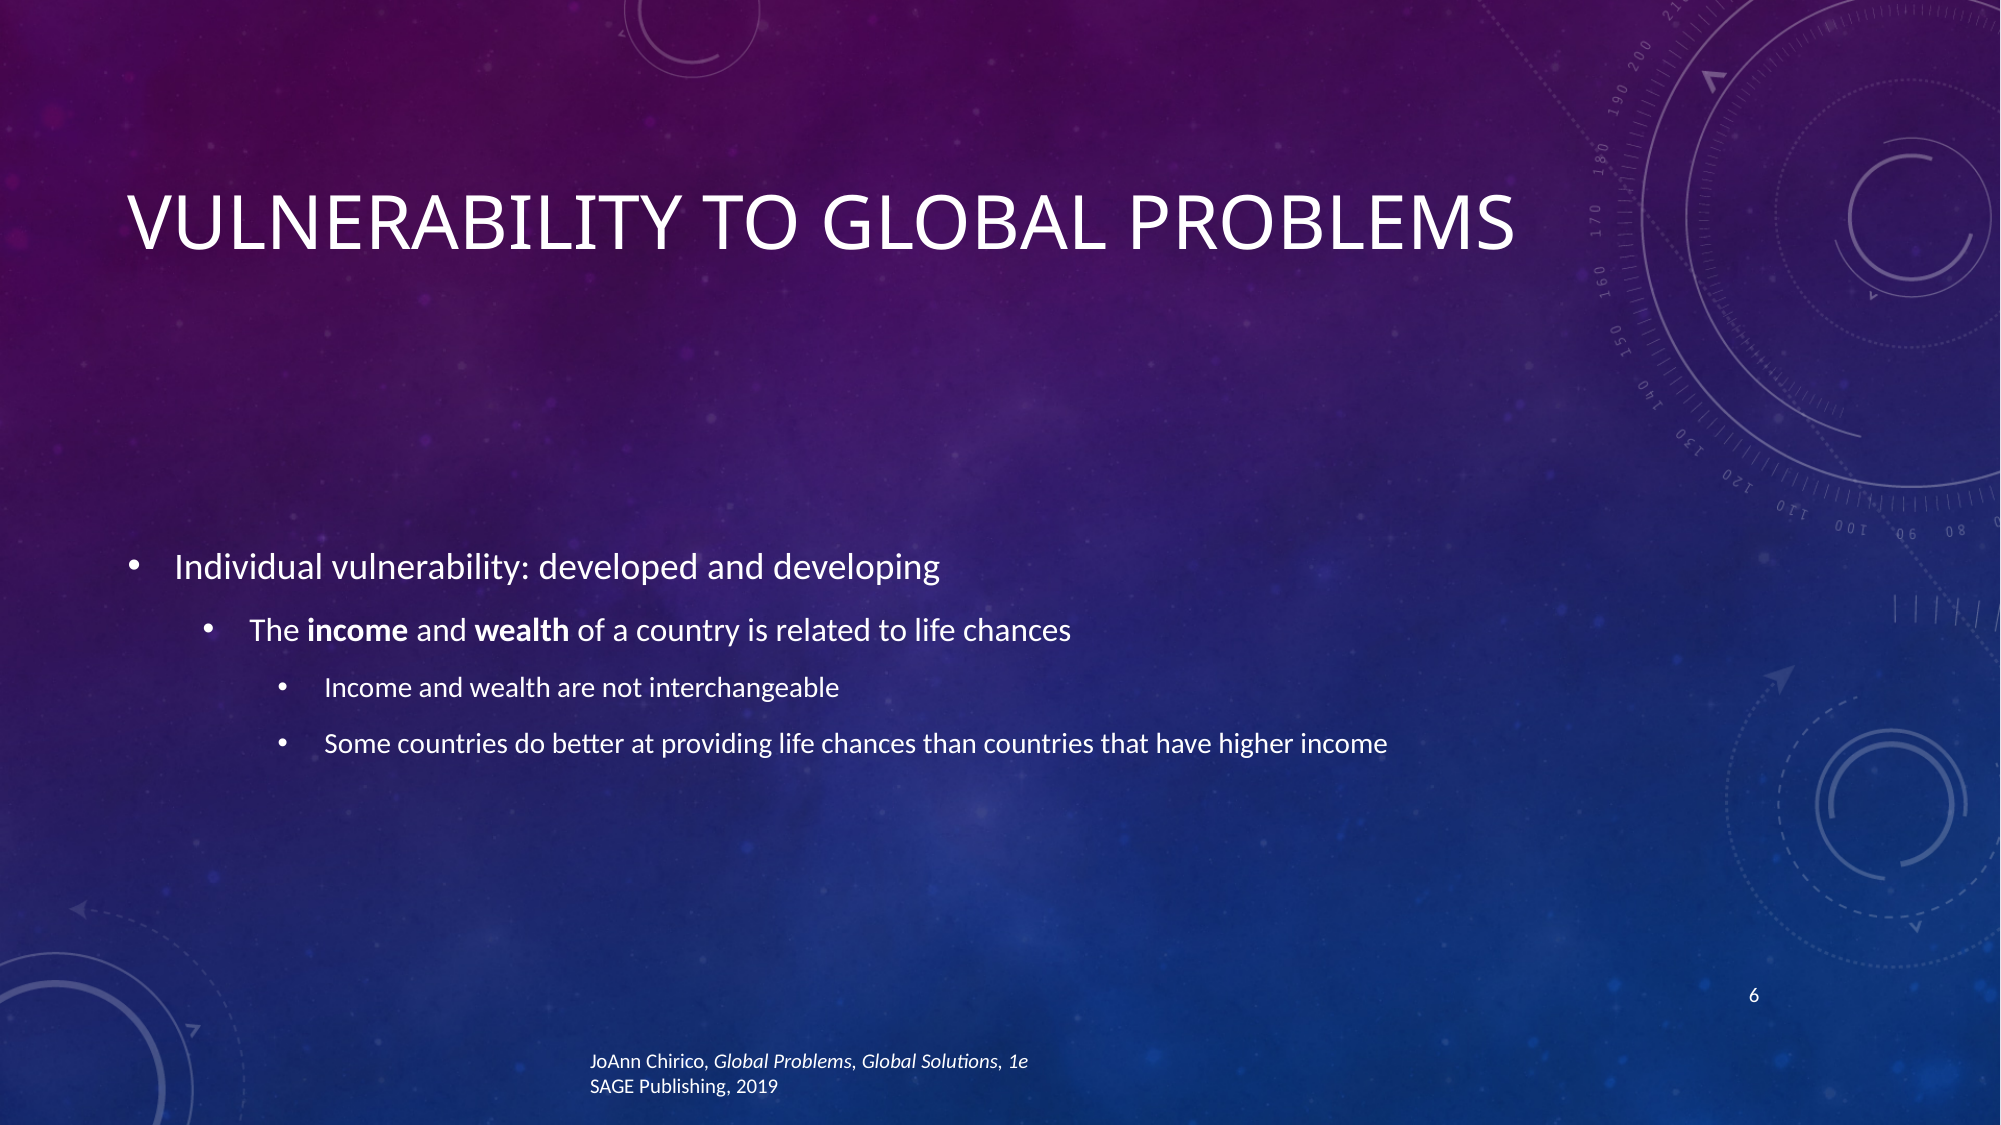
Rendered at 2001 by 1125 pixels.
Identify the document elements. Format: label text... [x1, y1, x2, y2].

picture [0, 0, 2001, 1125]
slide_number <number> [1684, 963, 1775, 1025]
list Individual vulnerability: developed and developing The income and wealth of a country is related to life chances Income and wealth are not interchangeable Some countries do better at providing life chances than countries that have higher income [112, 351, 1775, 950]
footer JoAnn Chirico, Global Problems, Global Solutions, 1e SAGE Publishing, 2019 [575, 1042, 1425, 1103]
title Vulnerability to Global Problems [112, 99, 1775, 339]
